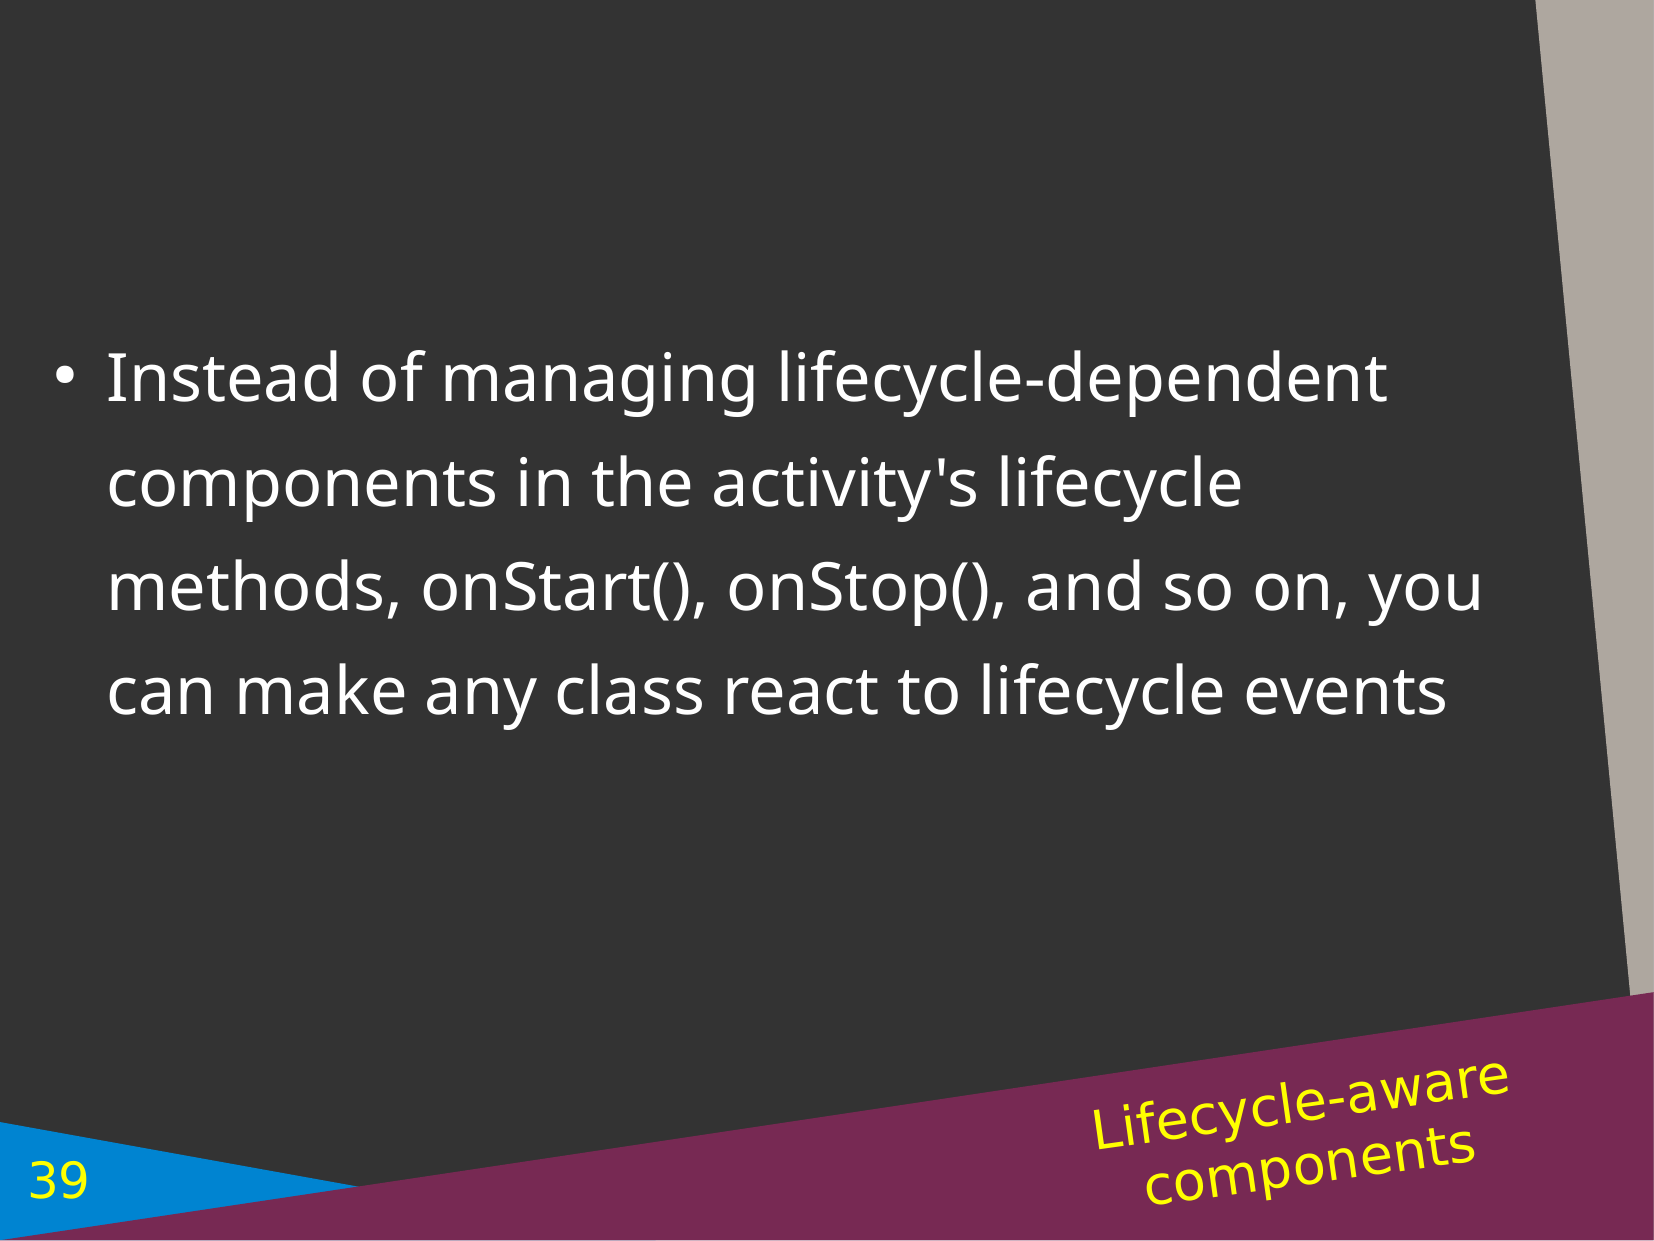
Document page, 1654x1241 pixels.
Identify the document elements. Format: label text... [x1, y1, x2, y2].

title Lifecycle-aware components [956, 995, 1654, 1241]
list Instead of managing lifecycle-dependent components in the activity's lifecycle methods, onStart(), onStop(), and so on, you can make any class react to lifecycle events [35, 59, 1524, 993]
